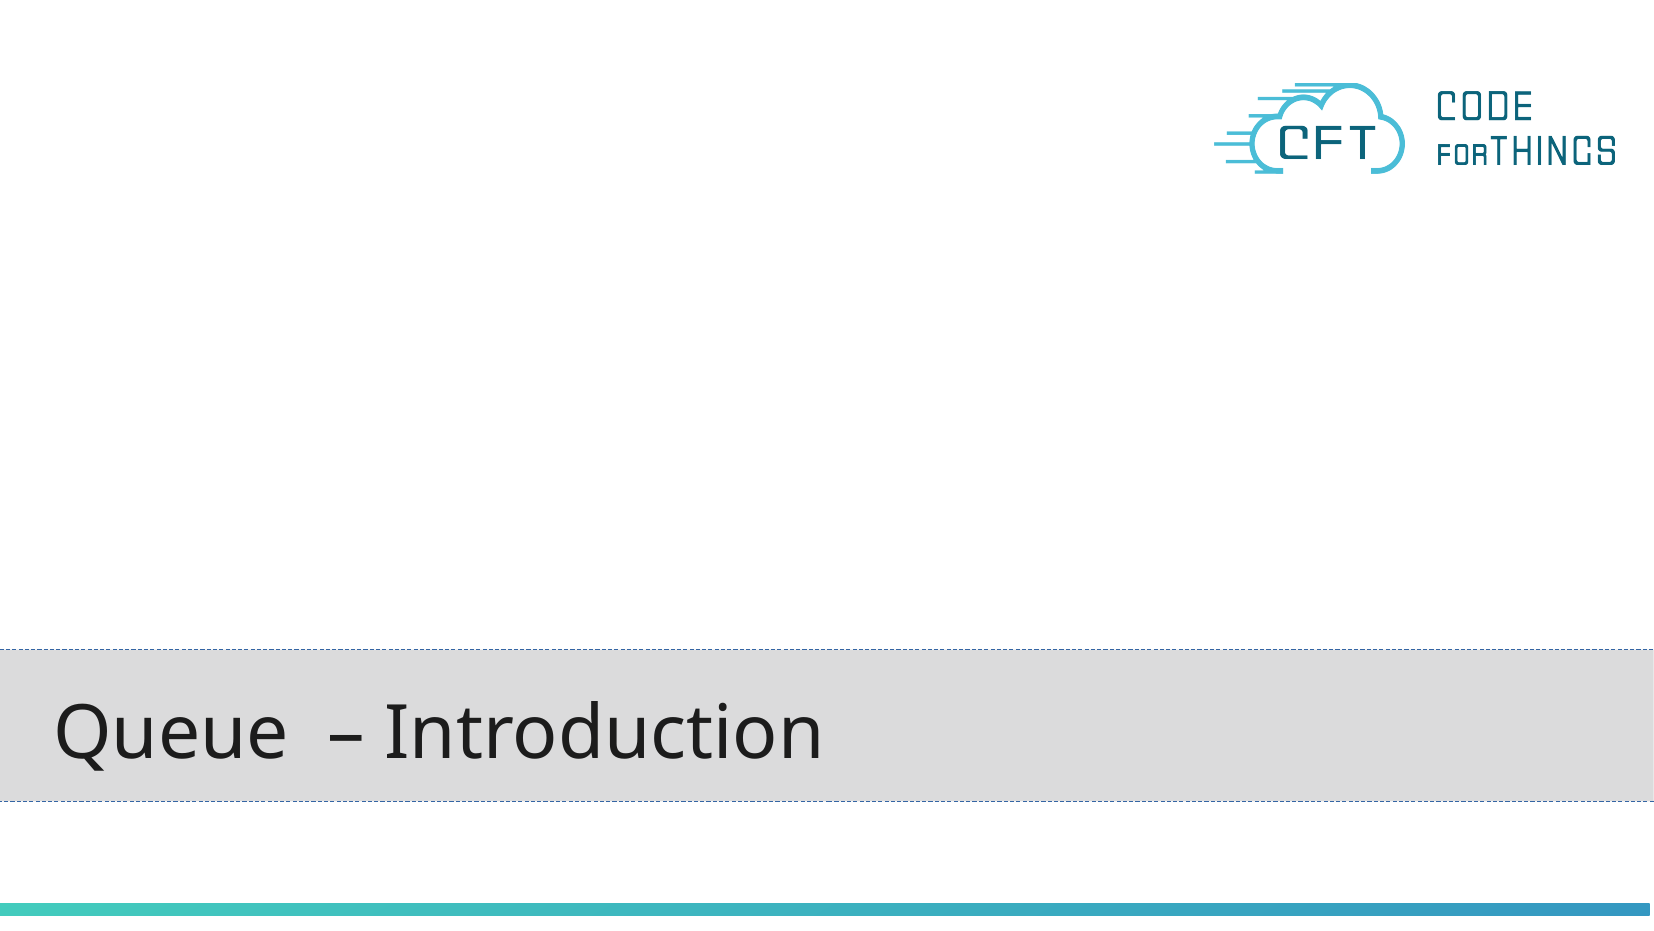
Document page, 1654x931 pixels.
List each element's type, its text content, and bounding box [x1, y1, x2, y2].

picture [1214, 83, 1615, 174]
title Queue – Introduction [53, 651, 1542, 807]
